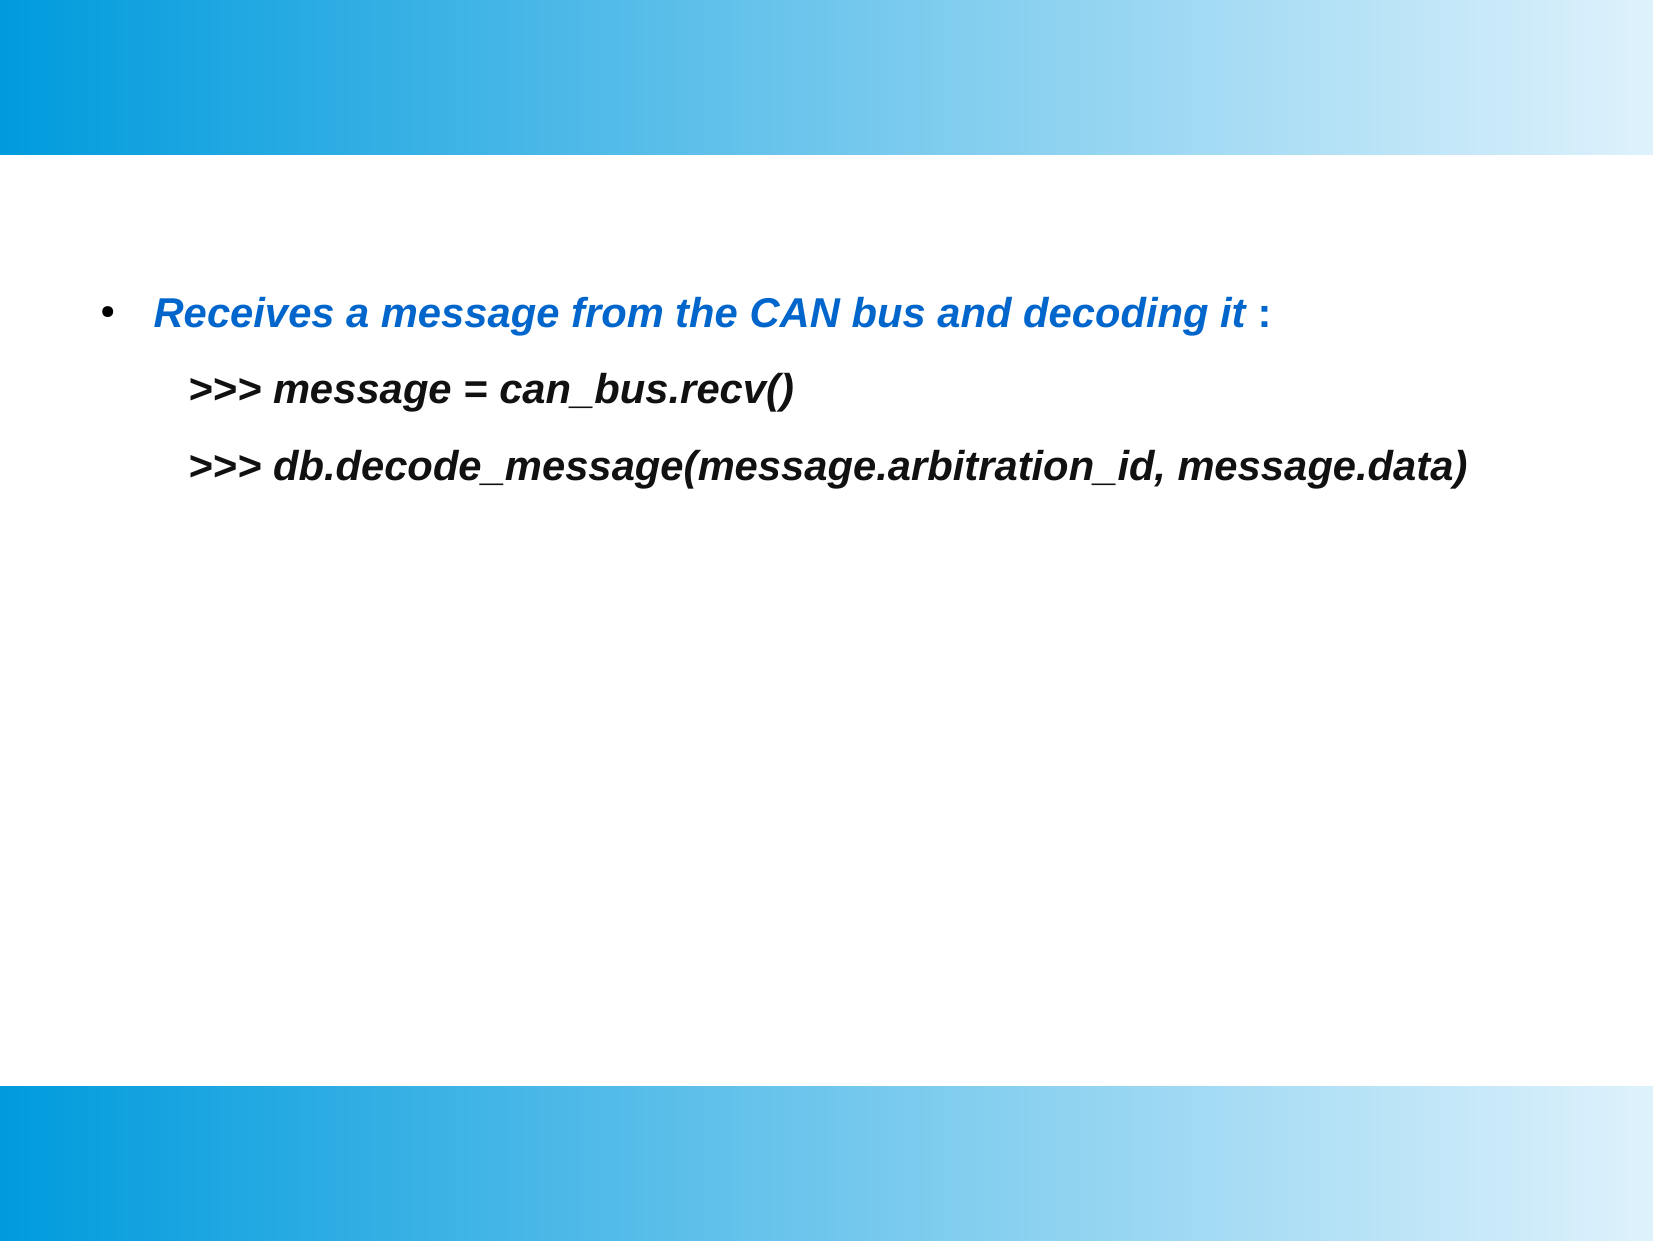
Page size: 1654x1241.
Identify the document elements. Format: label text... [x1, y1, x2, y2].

list Receives a message from the CAN bus and decoding it : >>> message = can_bus.recv() >>> db.decode_message(message.arbitration_id, message.data) [82, 290, 1571, 1010]
